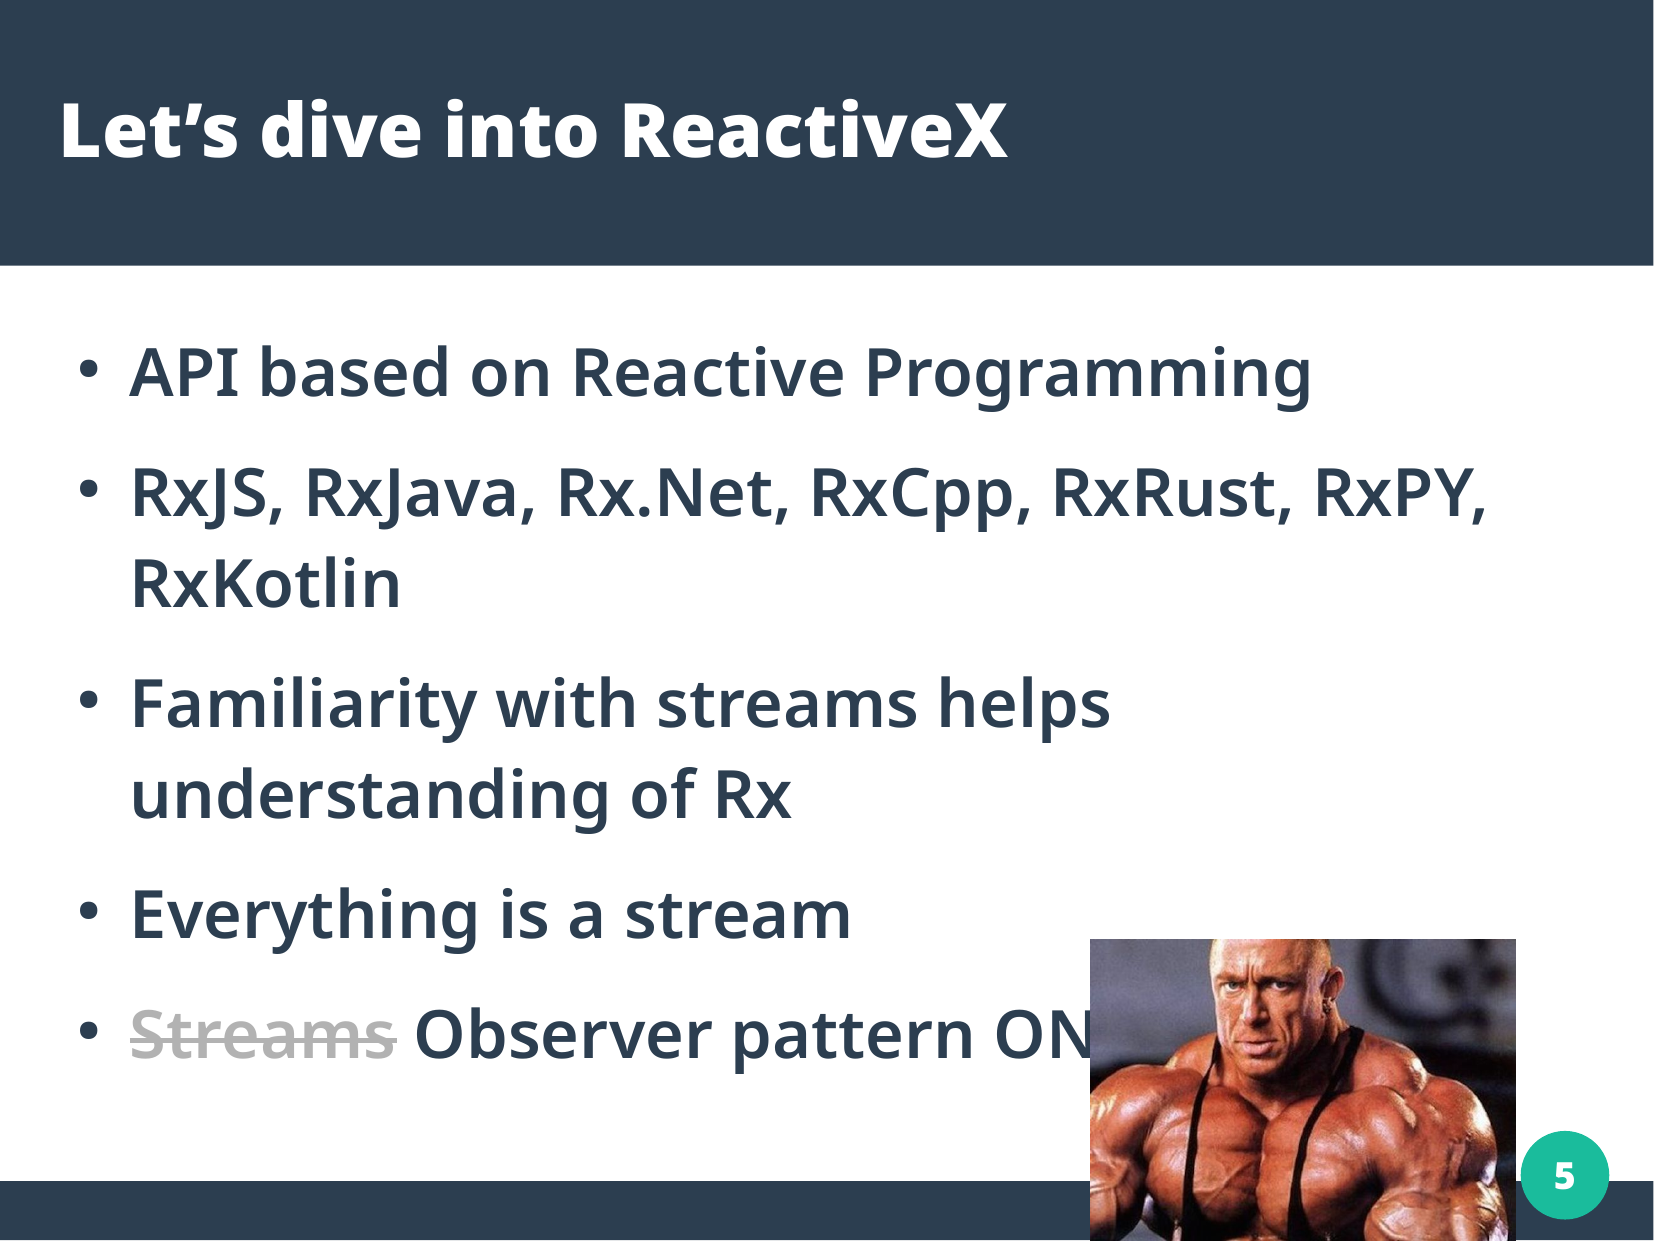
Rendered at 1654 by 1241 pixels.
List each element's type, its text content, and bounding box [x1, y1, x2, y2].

title Let’s dive into ReactiveX [59, 49, 1595, 207]
list API based on Reactive Programming RxJS, RxJava, Rx.Net, RxCpp, RxRust, RxPY, RxKotlin Familiarity with streams helps understanding of Rx Everything is a stream Streams Observer pattern ON STEROIDS [59, 324, 1595, 1152]
picture [1090, 939, 1516, 1241]
